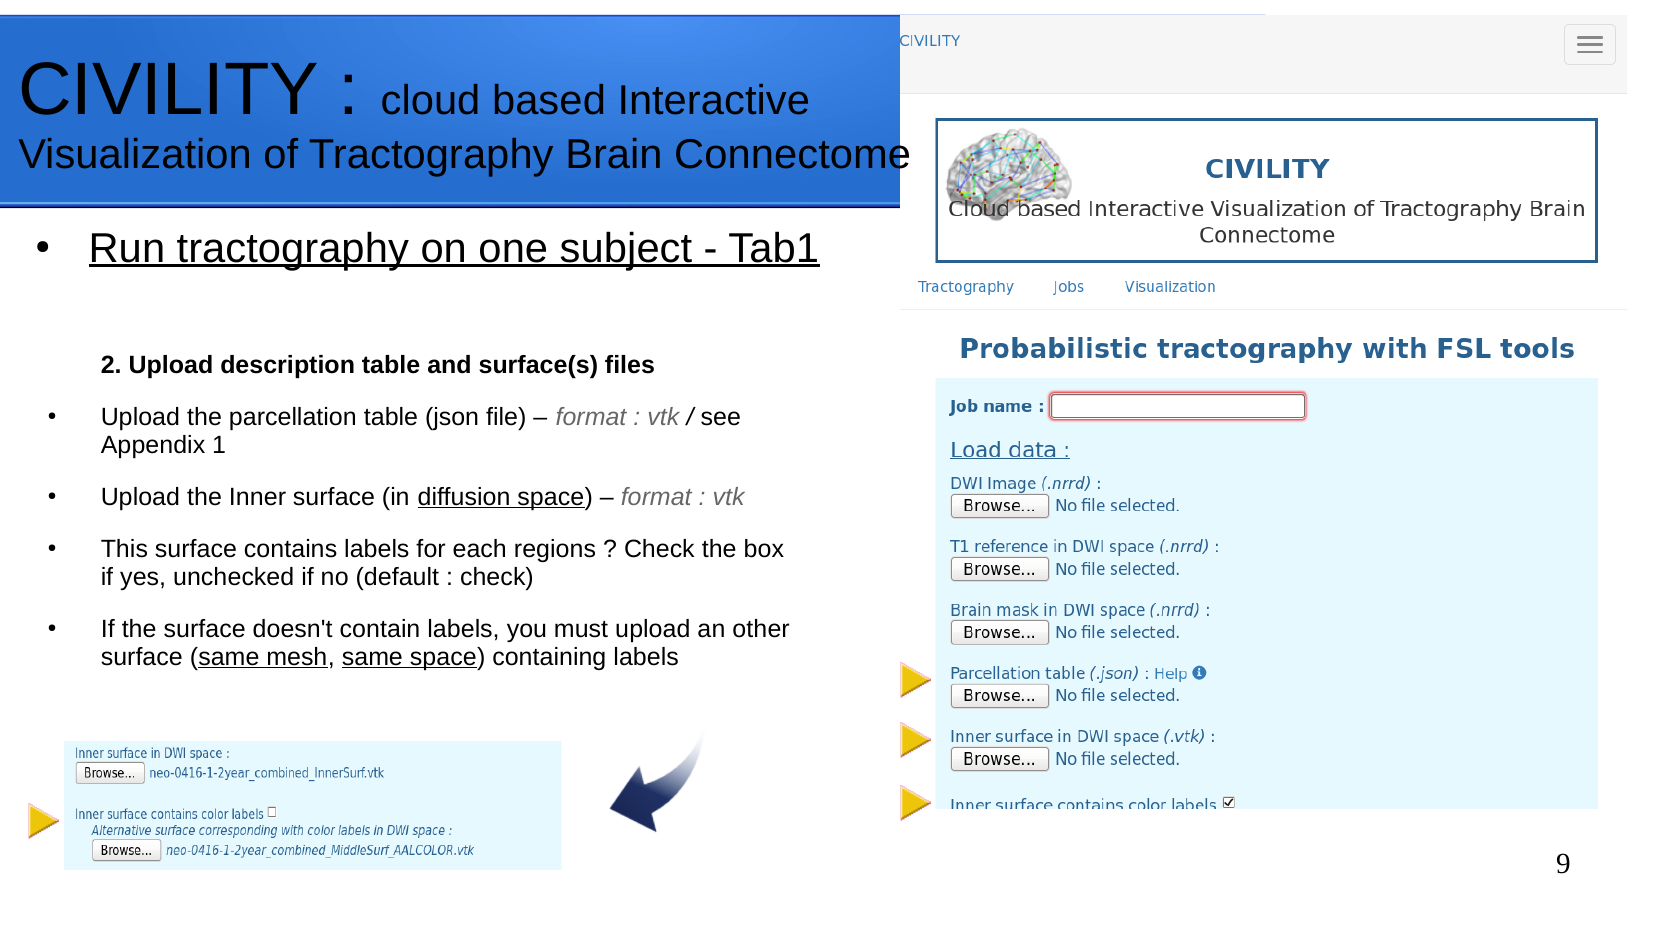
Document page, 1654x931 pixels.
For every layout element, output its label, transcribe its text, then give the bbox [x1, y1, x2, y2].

title CIVILITY : cloud based Interactive Visualization of Tractography Brain Connectome [18, 35, 961, 189]
picture [0, 13, 1628, 823]
text_box 2. Upload description table and surface(s) files Upload the parcellation table (json file) – format : vtk / see Appendix 1 Upload the Inner surface (in diffusion space) – format : vtk This surface contains labels for each regions ? Check the box if yes, unchecked if no (default : check) If the surface doesn't contain labels, you must upload an other surface (same mesh, same space) containing labels [30, 351, 800, 781]
picture [26, 741, 564, 871]
picture [596, 714, 721, 841]
list Run tractography on one subject - Tab1 [17, 224, 1506, 308]
